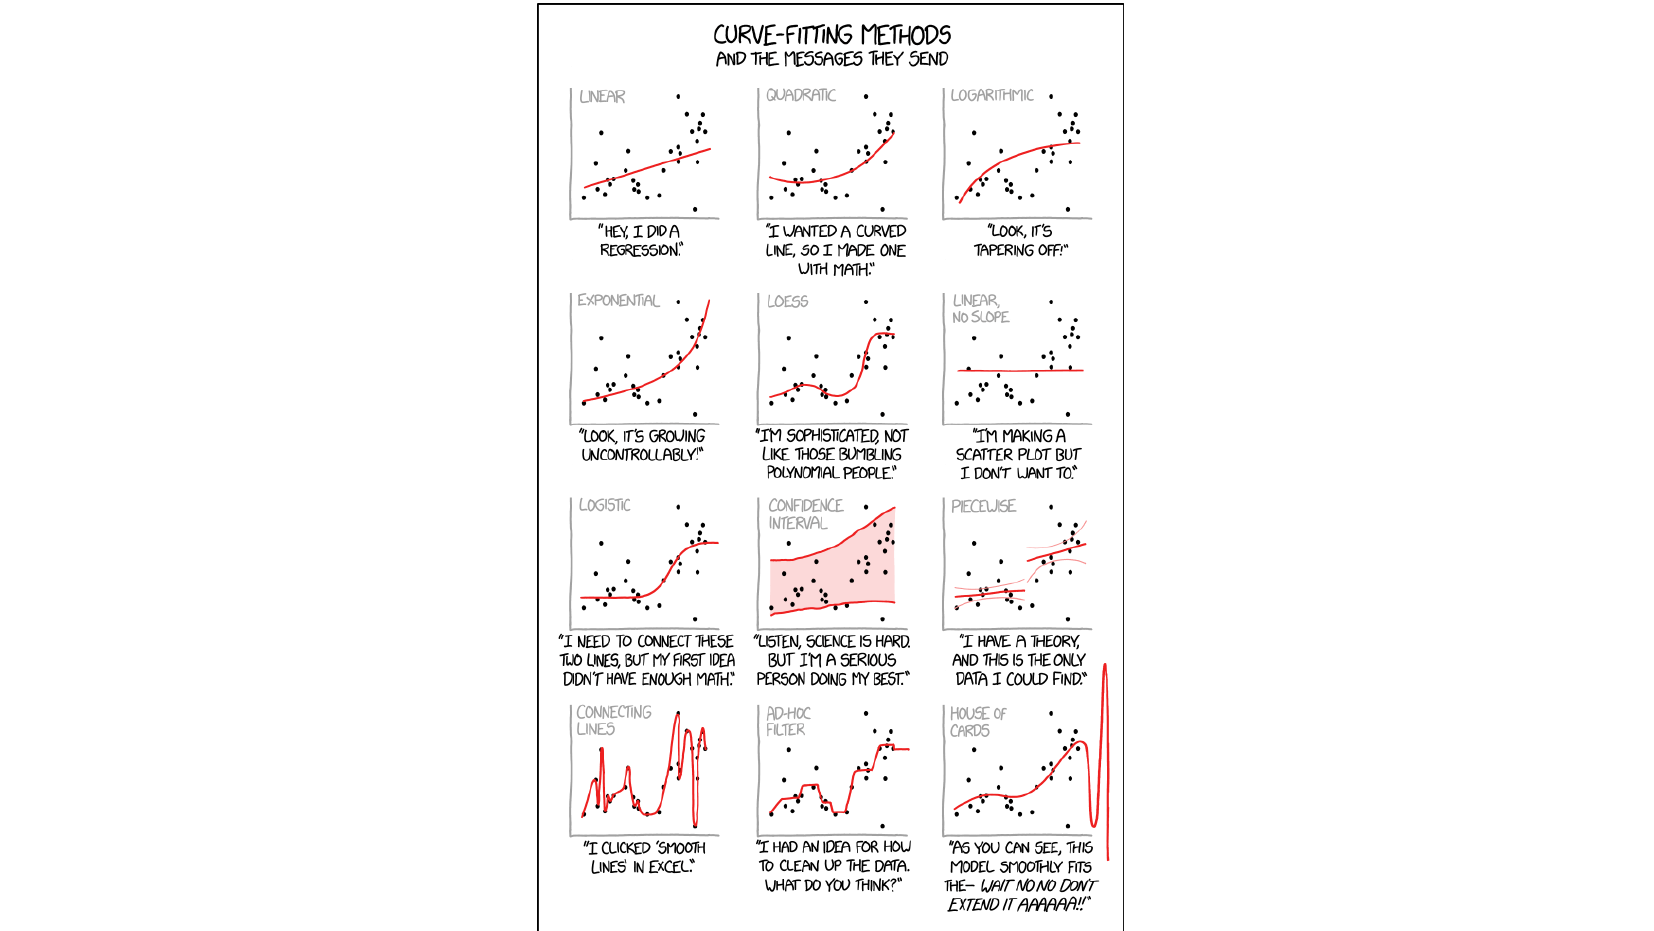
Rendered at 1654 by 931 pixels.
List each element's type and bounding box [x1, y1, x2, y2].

picture [537, 3, 1124, 931]
